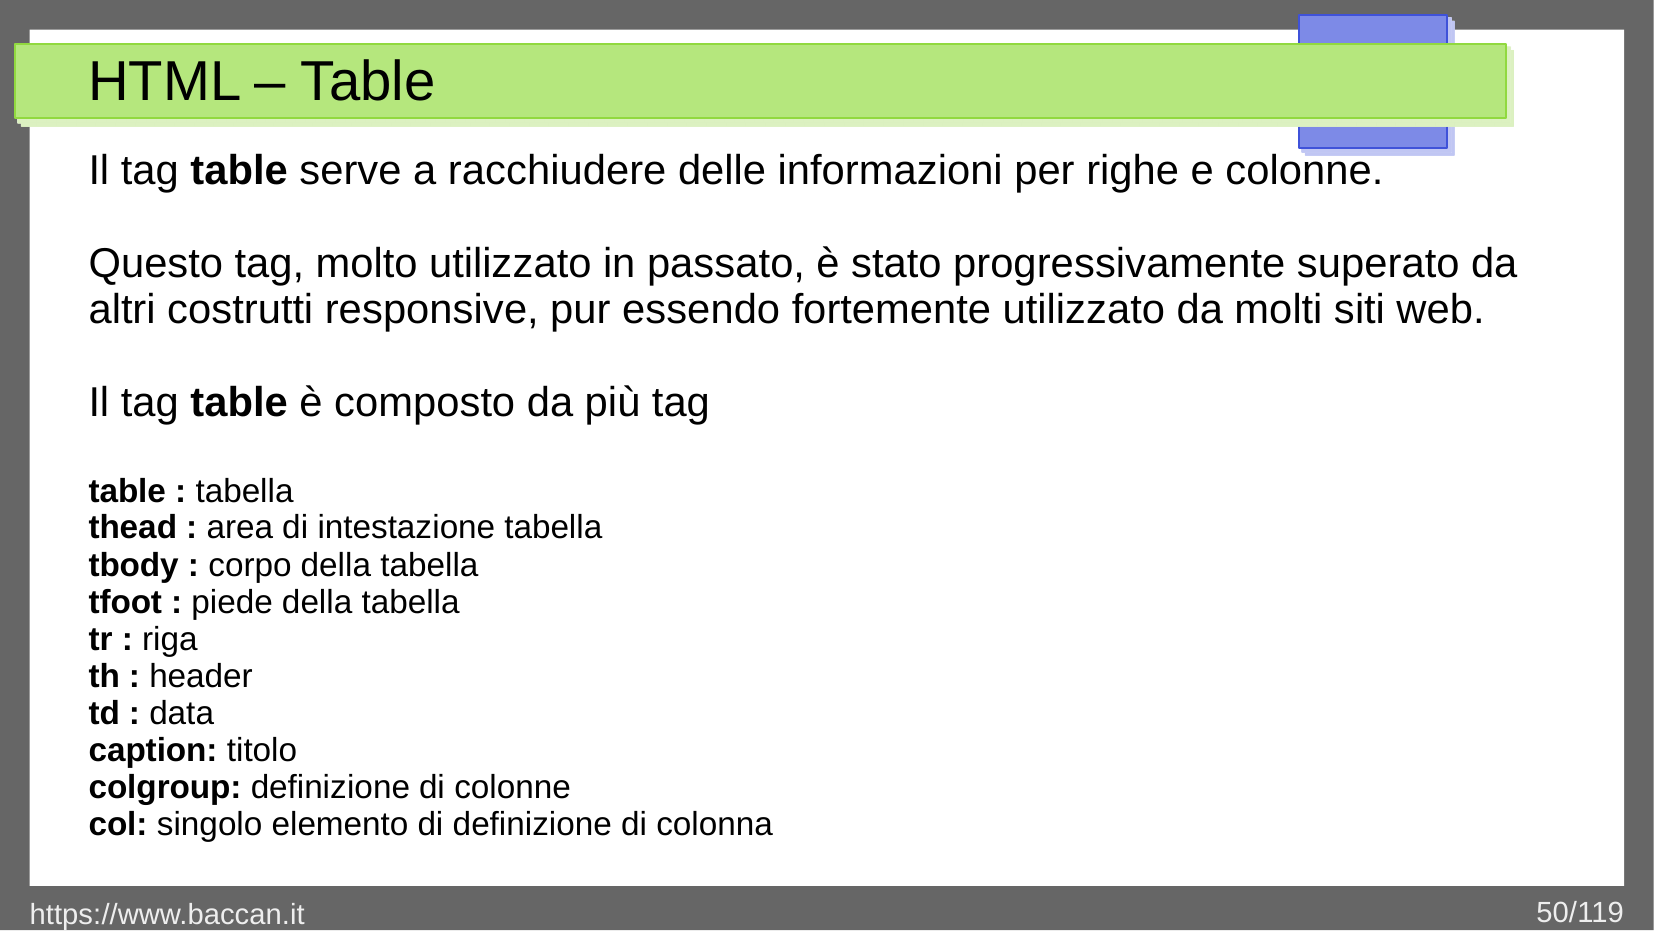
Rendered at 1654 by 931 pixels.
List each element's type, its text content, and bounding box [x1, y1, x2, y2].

text_box Il tag table serve a racchiudere delle informazioni per righe e colonne. Questo tag, molto utilizzato in passato, è stato progressivamente superato da altri costrutti responsive, pur essendo fortemente utilizzato da molti siti web. Il tag table è composto da più tag table : tabella thead : area di intestazione tabella tbody : corpo della tabella tfoot : piede della tabella tr : riga th : header td : data caption: titolo colgroup: definizione di colonne col: singolo elemento di definizione di colonna [88, 146, 1565, 843]
title HTML – Table [88, 44, 1506, 119]
